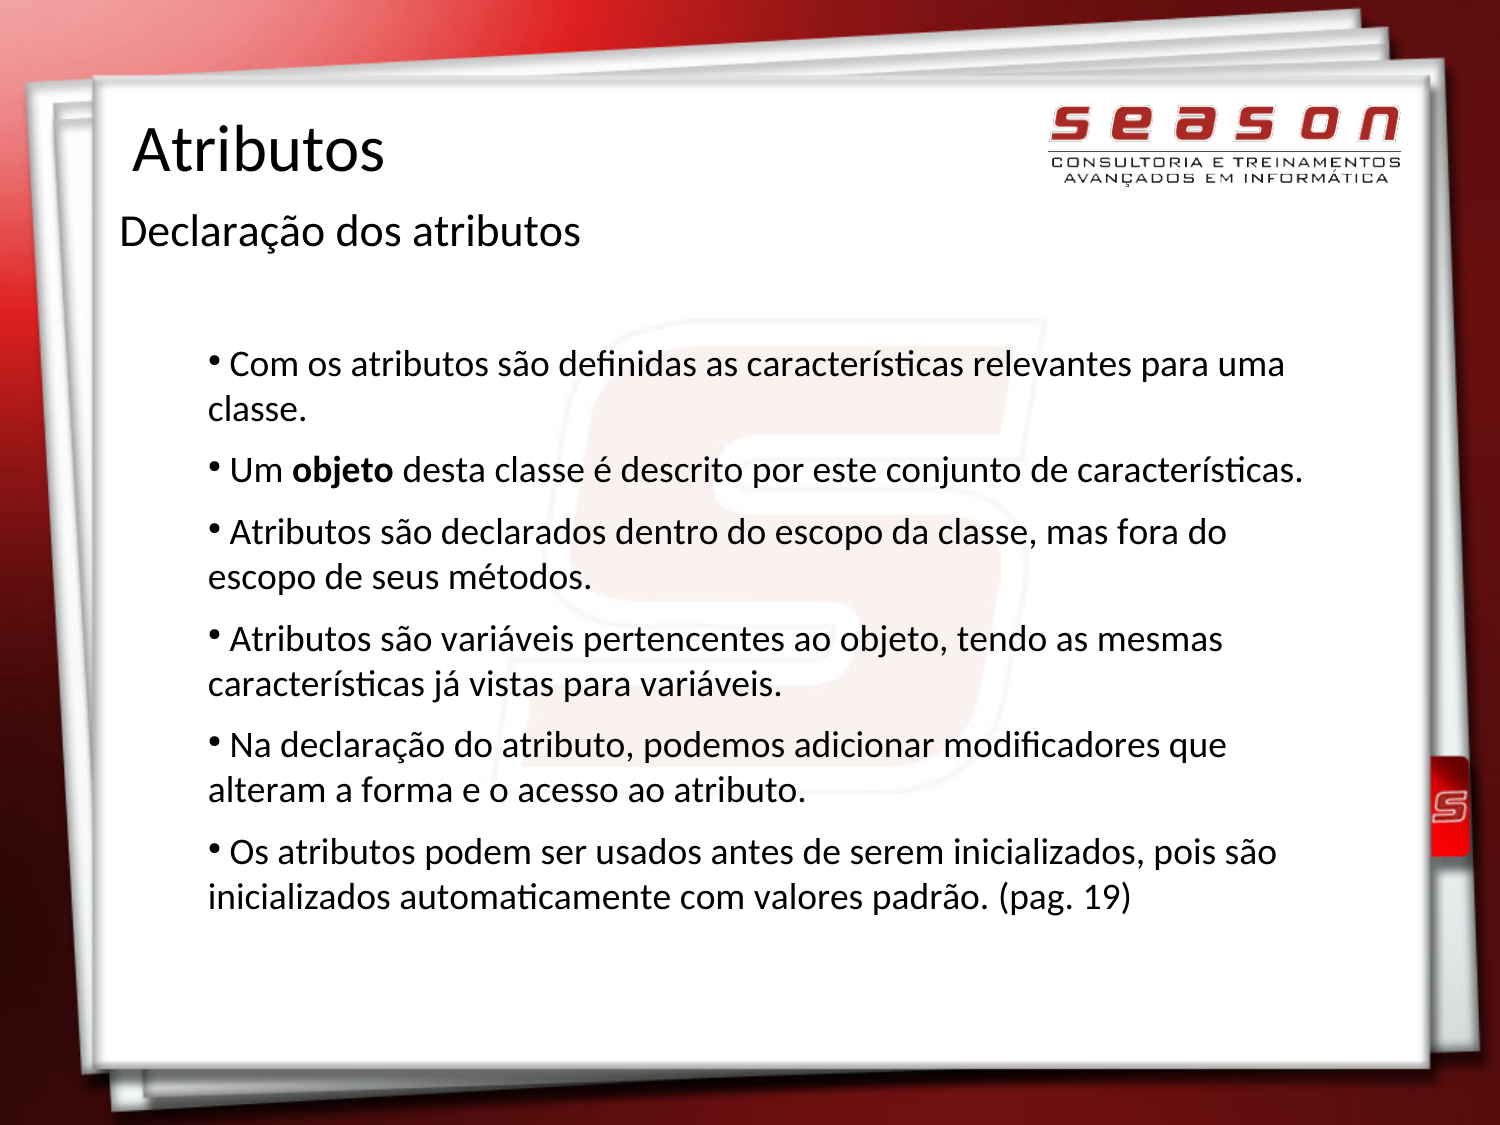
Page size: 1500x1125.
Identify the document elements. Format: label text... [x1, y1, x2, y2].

title Atributos [118, 33, 1394, 257]
picture [0, 0, 1500, 1125]
text_box Com os atributos são definidas as características relevantes para uma classe. Um objeto desta classe é descrito por este conjunto de características. Atributos são declarados dentro do escopo da classe, mas fora do escopo de seus métodos. Atributos são variáveis pertencentes ao objeto, tendo as mesmas características já vistas para variáveis. Na declaração do atributo, podemos adicionar modificadores que alteram a forma e o acesso ao atributo. Os atributos podem ser usados antes de serem inicializados, pois são inicializados automaticamente com valores padrão. (pag. 19) [207, 293, 1328, 962]
text_box Declaração dos atributos [119, 200, 1240, 256]
